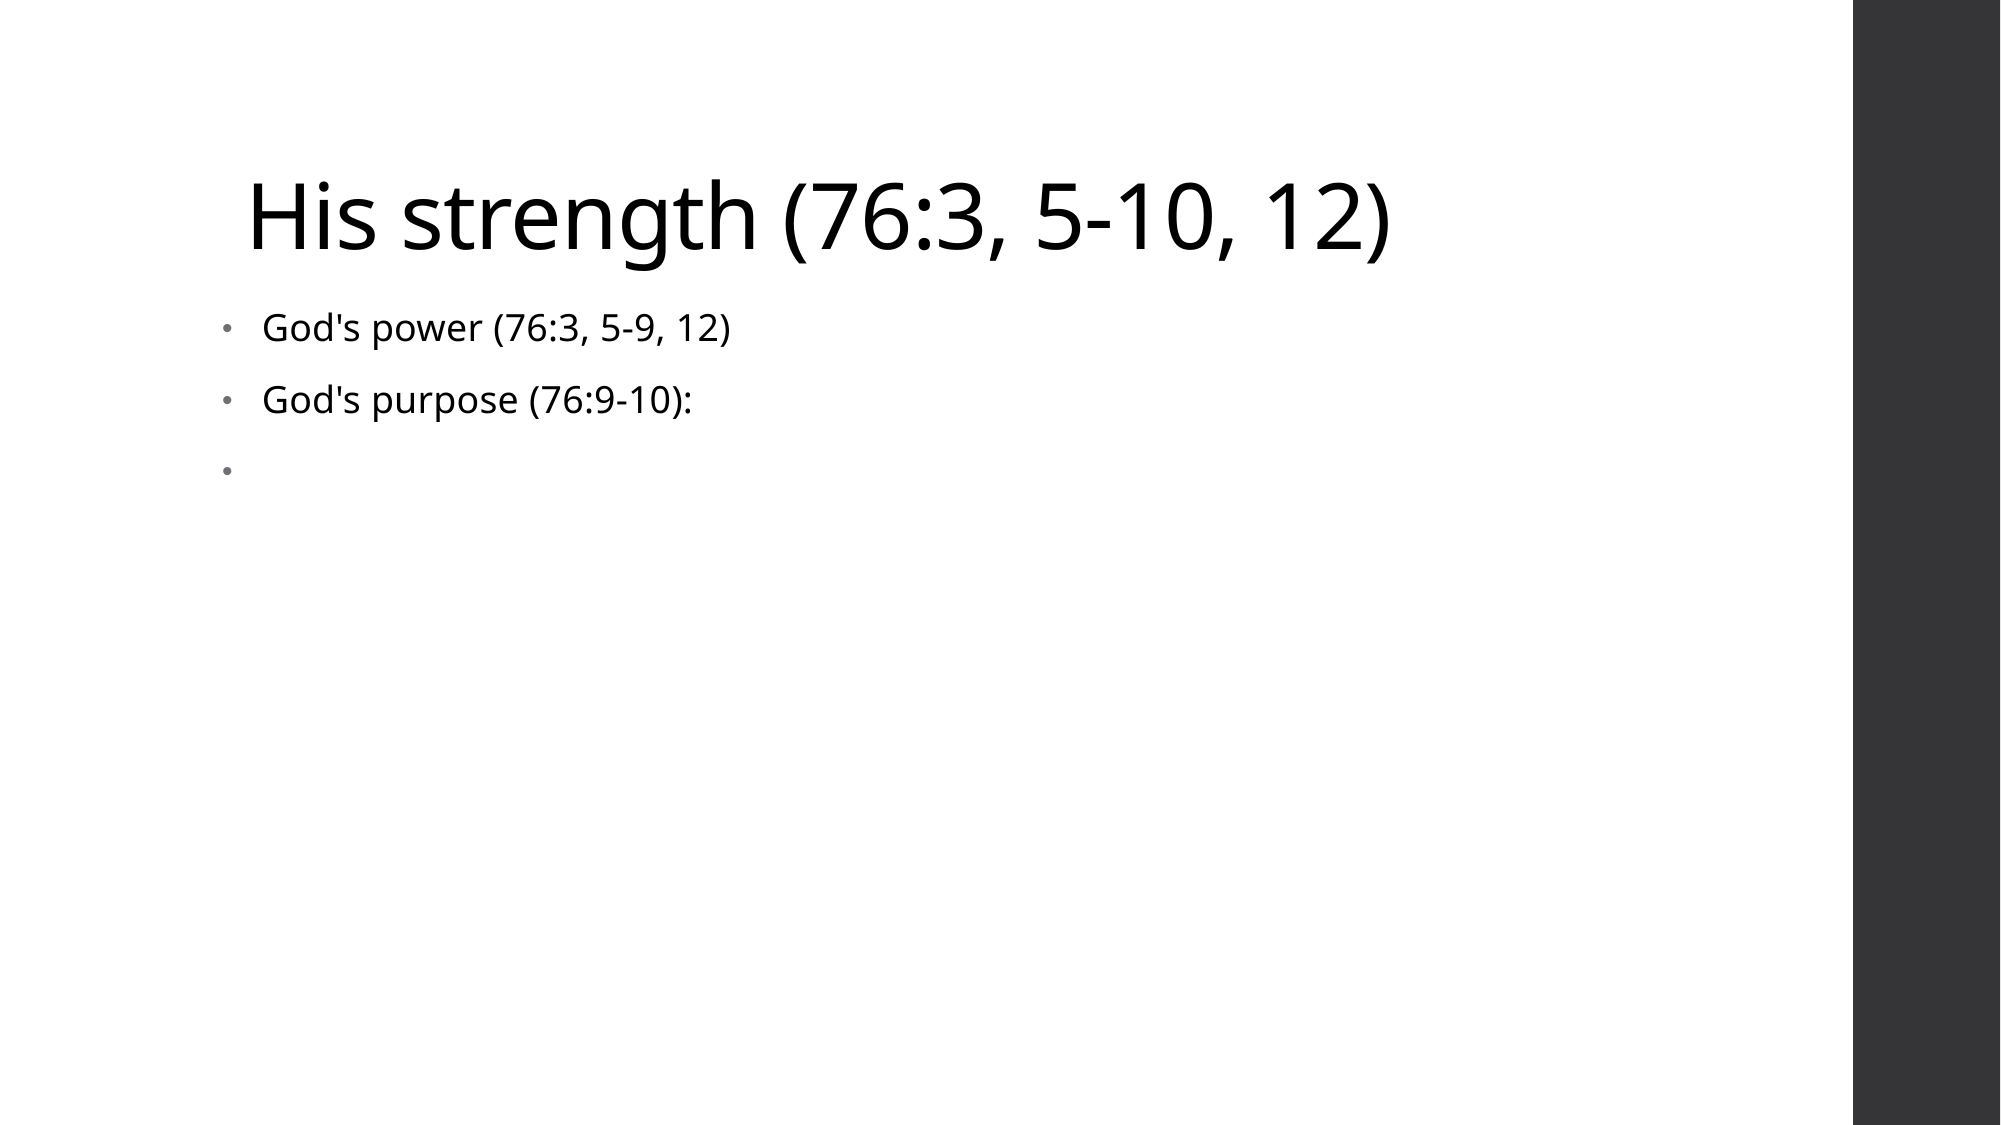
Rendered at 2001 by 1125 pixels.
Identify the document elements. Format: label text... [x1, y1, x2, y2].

list God's power (76:3, 5-9, 12) God's purpose (76:9-10): [206, 299, 1617, 1014]
title His strength (76:3, 5-10, 12) [206, 60, 1797, 278]
